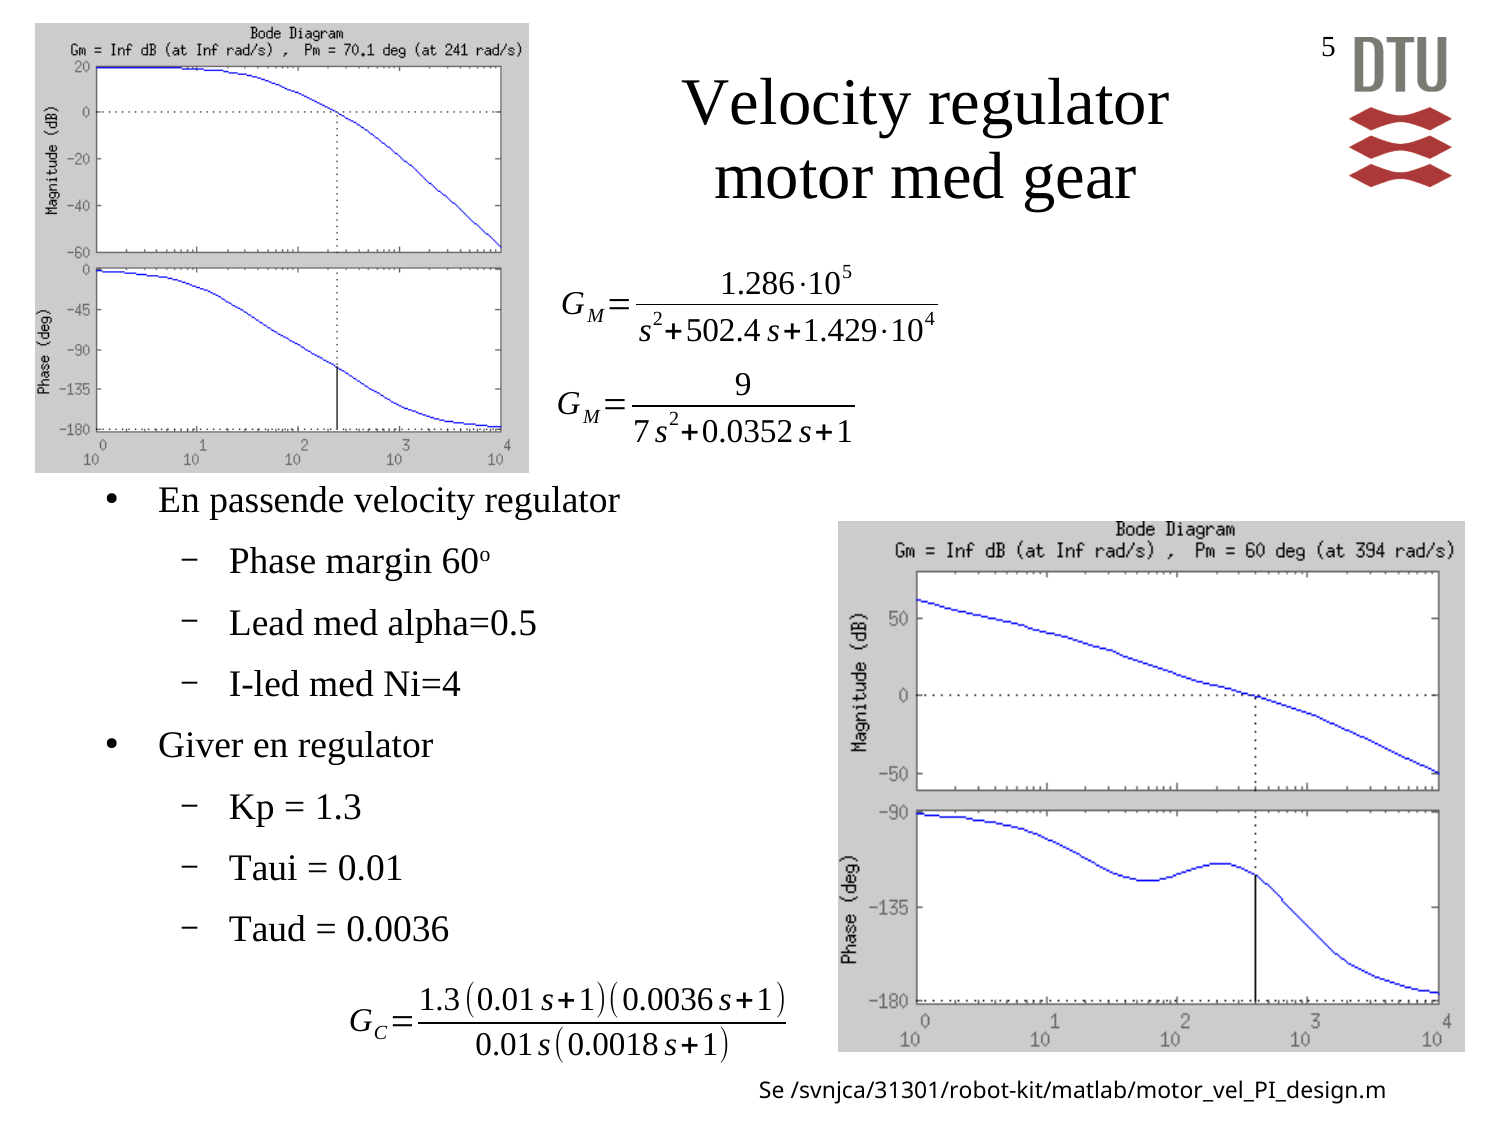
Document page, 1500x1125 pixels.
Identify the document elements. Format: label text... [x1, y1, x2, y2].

title Velocity regulator motor med gear [661, 44, 1191, 233]
text_box Se /svnjca/31301/robot-kit/matlab/motor_vel_PI_design.m [744, 1067, 1464, 1111]
chart [550, 366, 863, 451]
chart [342, 980, 795, 1066]
picture [35, 23, 529, 473]
chart [554, 259, 945, 349]
picture [1349, 37, 1452, 187]
list En passende velocity regulator Phase margin 60o Lead med alpha=0.5 I-led med Ni=4 Giver en regulator Kp = 1.3 Taui = 0.01 Taud = 0.0036 [87, 478, 1063, 999]
picture [838, 521, 1465, 1052]
